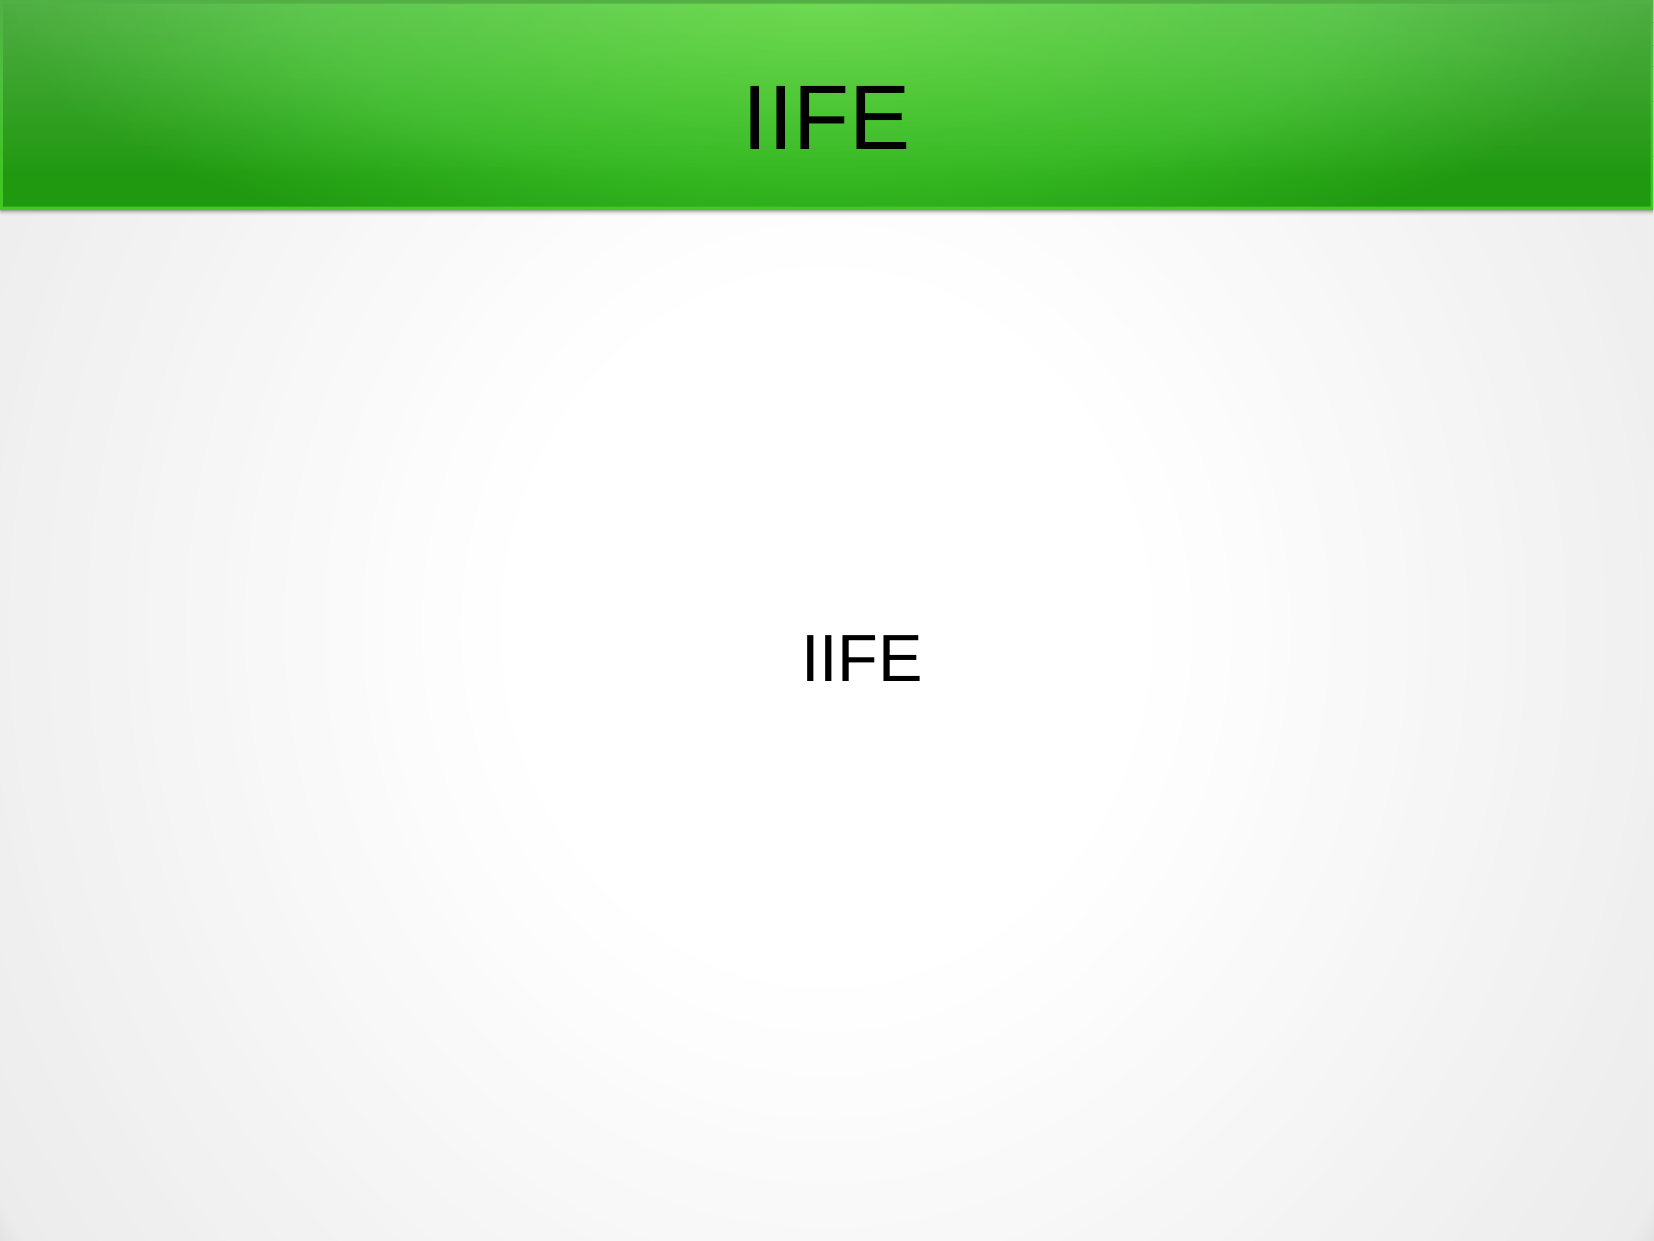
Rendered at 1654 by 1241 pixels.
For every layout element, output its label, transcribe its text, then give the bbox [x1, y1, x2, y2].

list IIFE [82, 299, 1571, 1019]
title IIFE [82, 47, 1571, 189]
